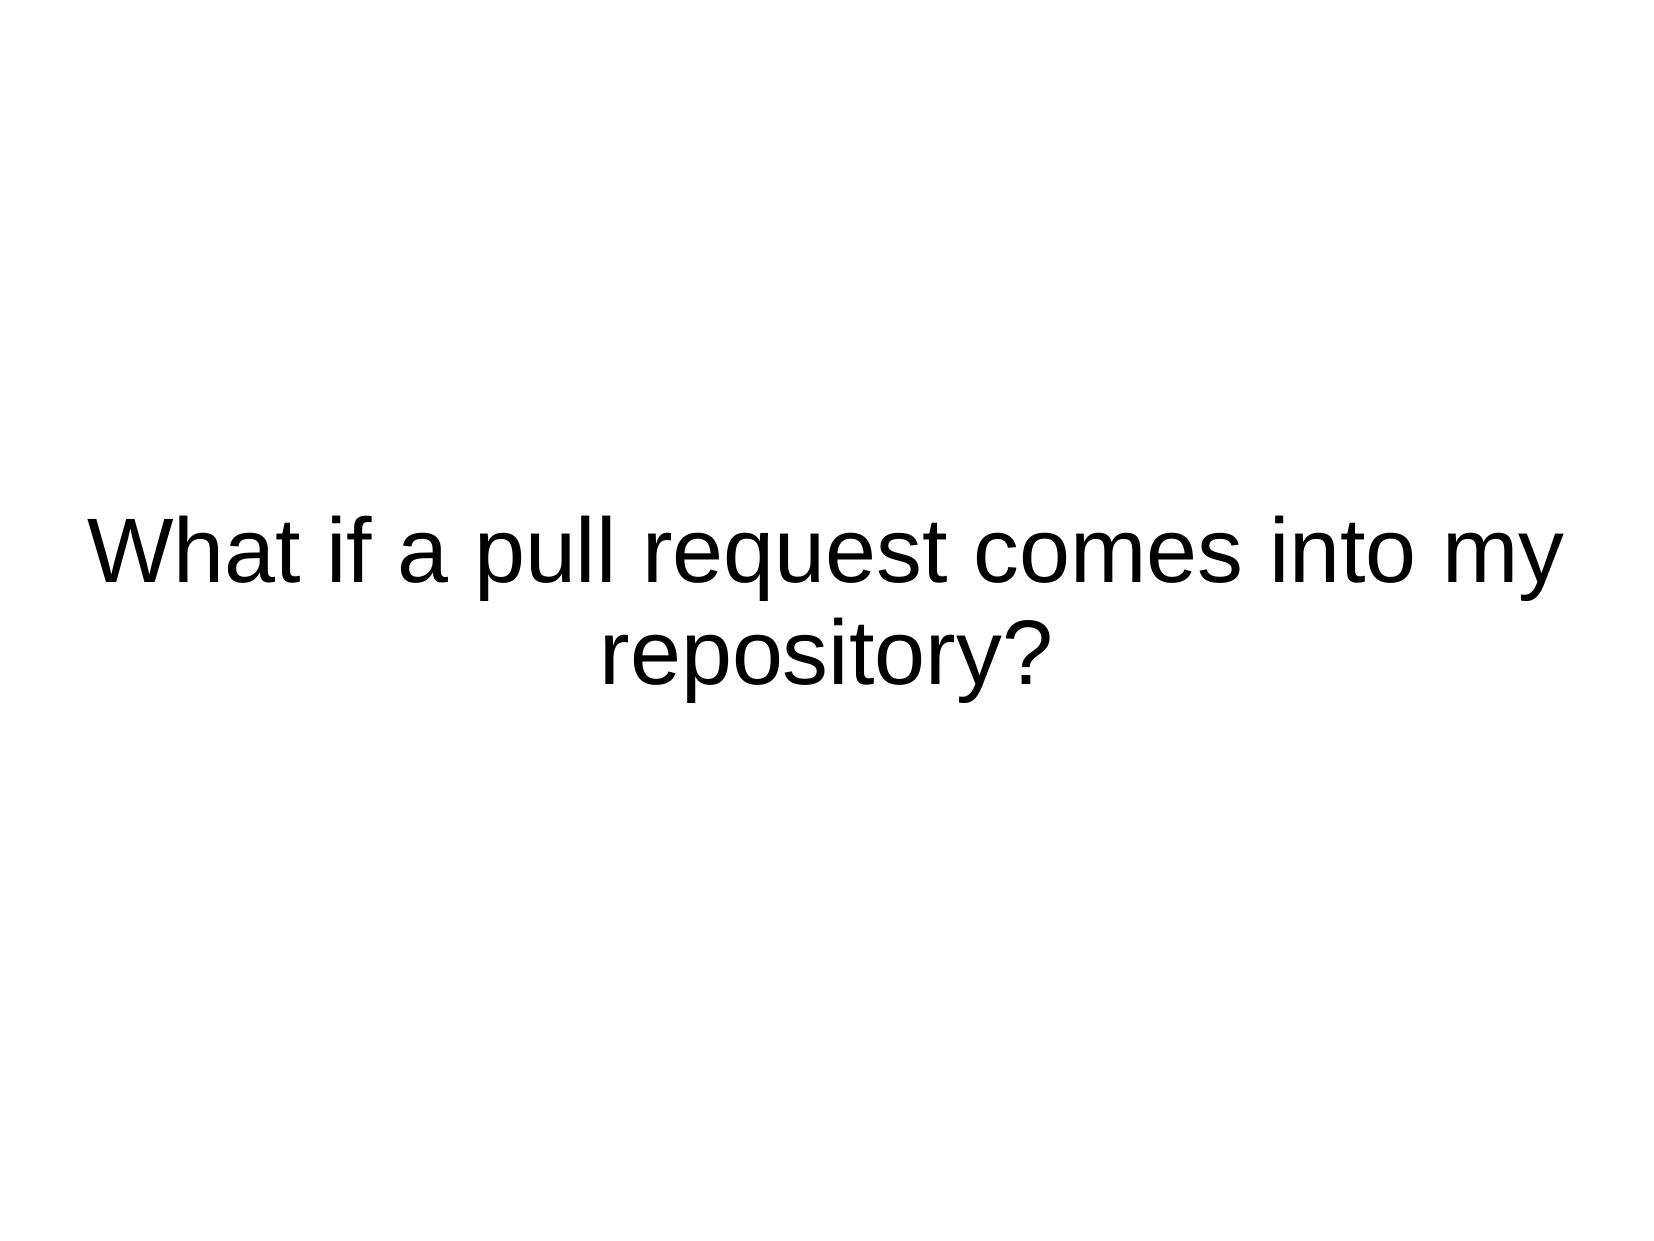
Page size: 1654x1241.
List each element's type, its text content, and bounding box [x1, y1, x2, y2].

title What if a pull request comes into my repository? [82, 498, 1571, 706]
